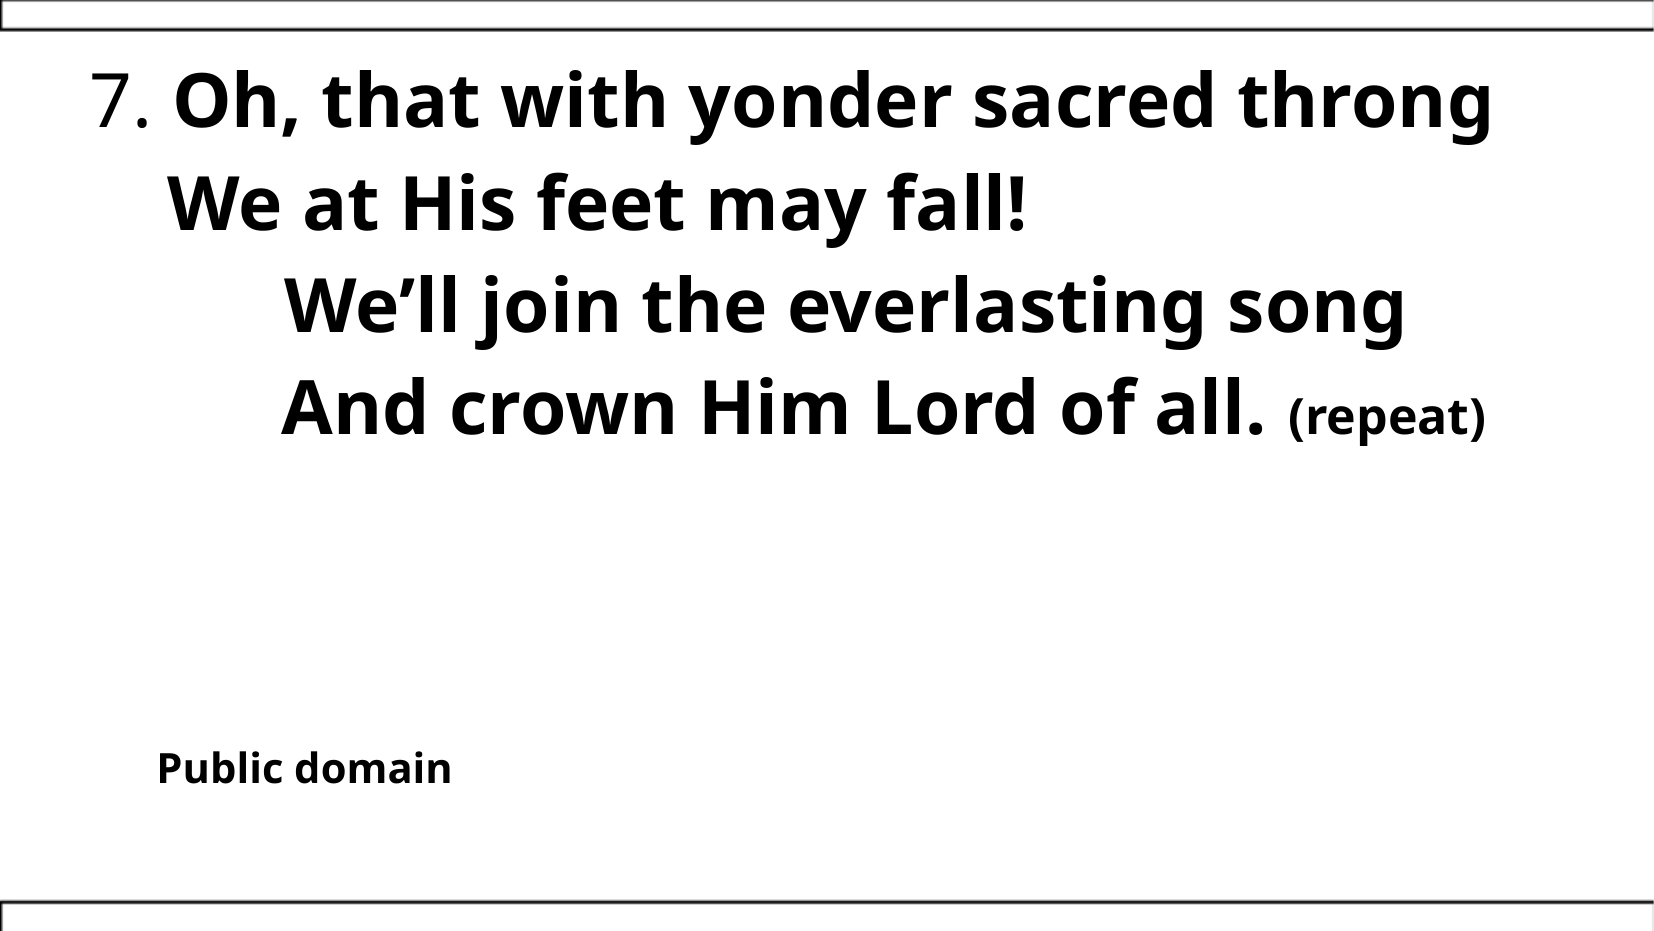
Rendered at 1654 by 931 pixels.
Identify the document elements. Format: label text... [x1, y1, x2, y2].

text_box 7. Oh, that with yonder sacred throng We at His feet may fall! We’ll join the everlasting song And crown Him Lord of all. (repeat) Public domain [75, 40, 1606, 796]
picture [0, 0, 1654, 931]
